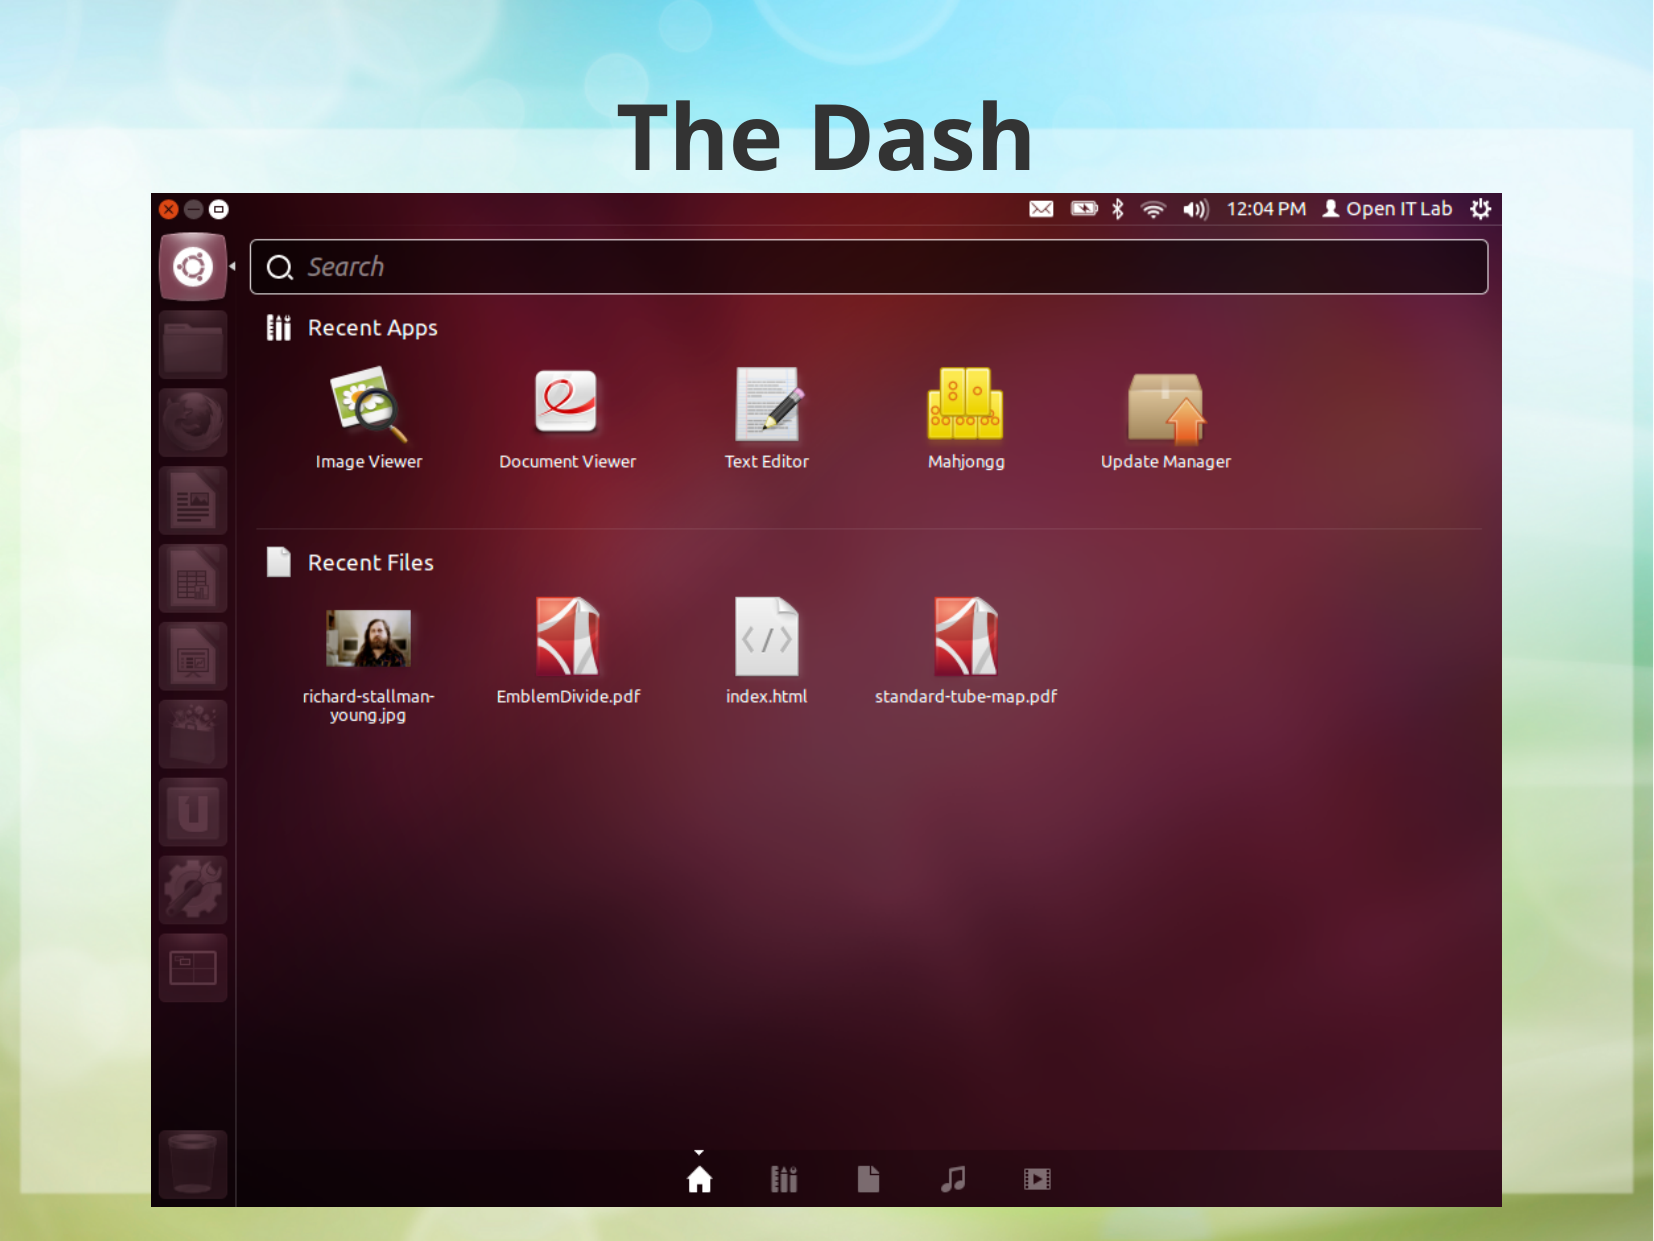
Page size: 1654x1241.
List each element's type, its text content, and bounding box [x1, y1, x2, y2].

title The Dash [82, 60, 1571, 211]
picture [0, 0, 1654, 1241]
